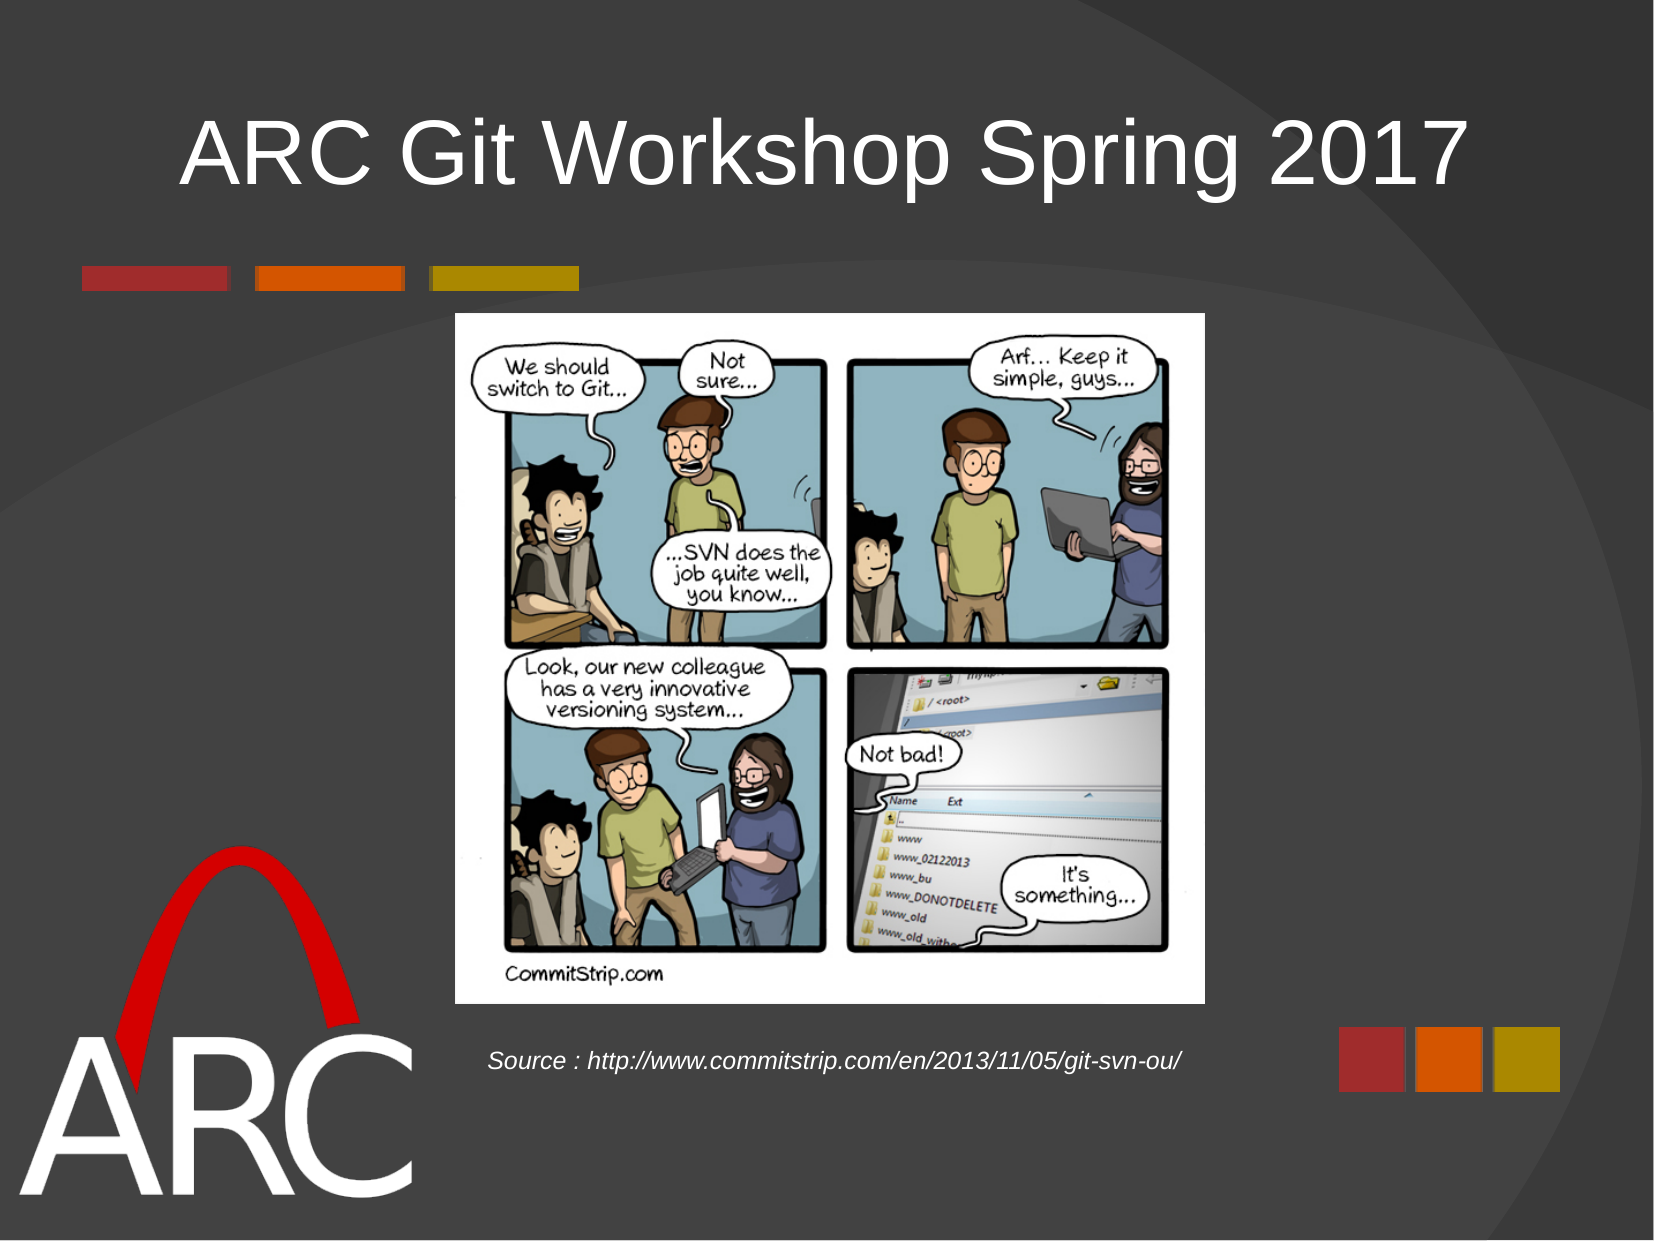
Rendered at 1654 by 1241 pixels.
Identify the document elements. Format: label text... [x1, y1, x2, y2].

title ARC Git Workshop Spring 2017 [82, 49, 1571, 257]
picture [82, 266, 579, 291]
picture [11, 838, 420, 1206]
picture [455, 313, 1205, 1004]
text_box Source : http://www.commitstrip.com/en/2013/11/05/git-svn-ou/ [472, 1039, 1198, 1082]
picture [1339, 1027, 1560, 1092]
